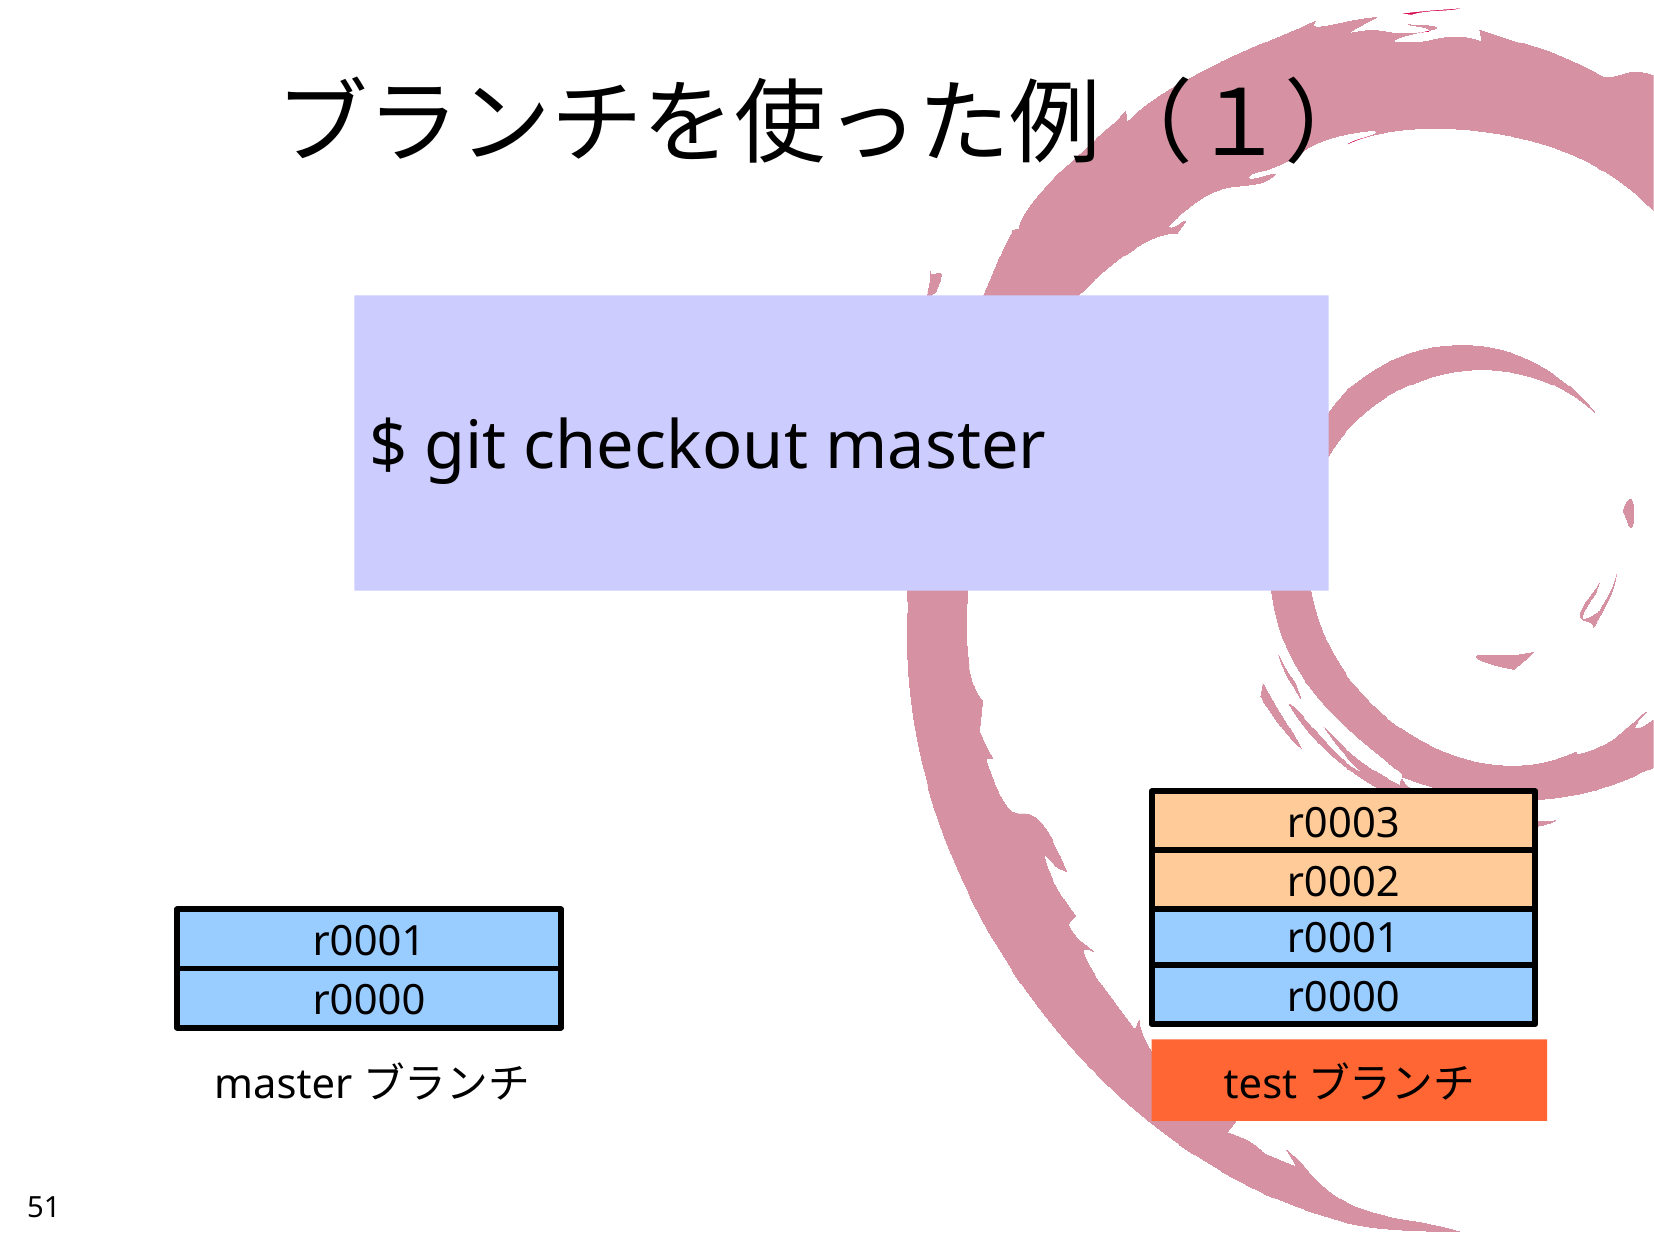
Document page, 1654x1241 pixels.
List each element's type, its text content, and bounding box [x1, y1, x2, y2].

text_box master ブランチ [194, 1039, 550, 1168]
text_box r0000 [1151, 965, 1536, 1025]
text_box $ git checkout master [354, 295, 1329, 591]
text_box r0000 [177, 968, 562, 1028]
text_box r0002 [1151, 851, 1536, 910]
title ブランチを使った例（１） [82, 49, 1571, 257]
text_box r0001 [1151, 910, 1536, 965]
picture [886, 0, 1654, 1241]
text_box r0003 [1151, 791, 1536, 851]
text_box r0001 [177, 909, 562, 968]
text_box test ブランチ [1151, 1039, 1548, 1114]
